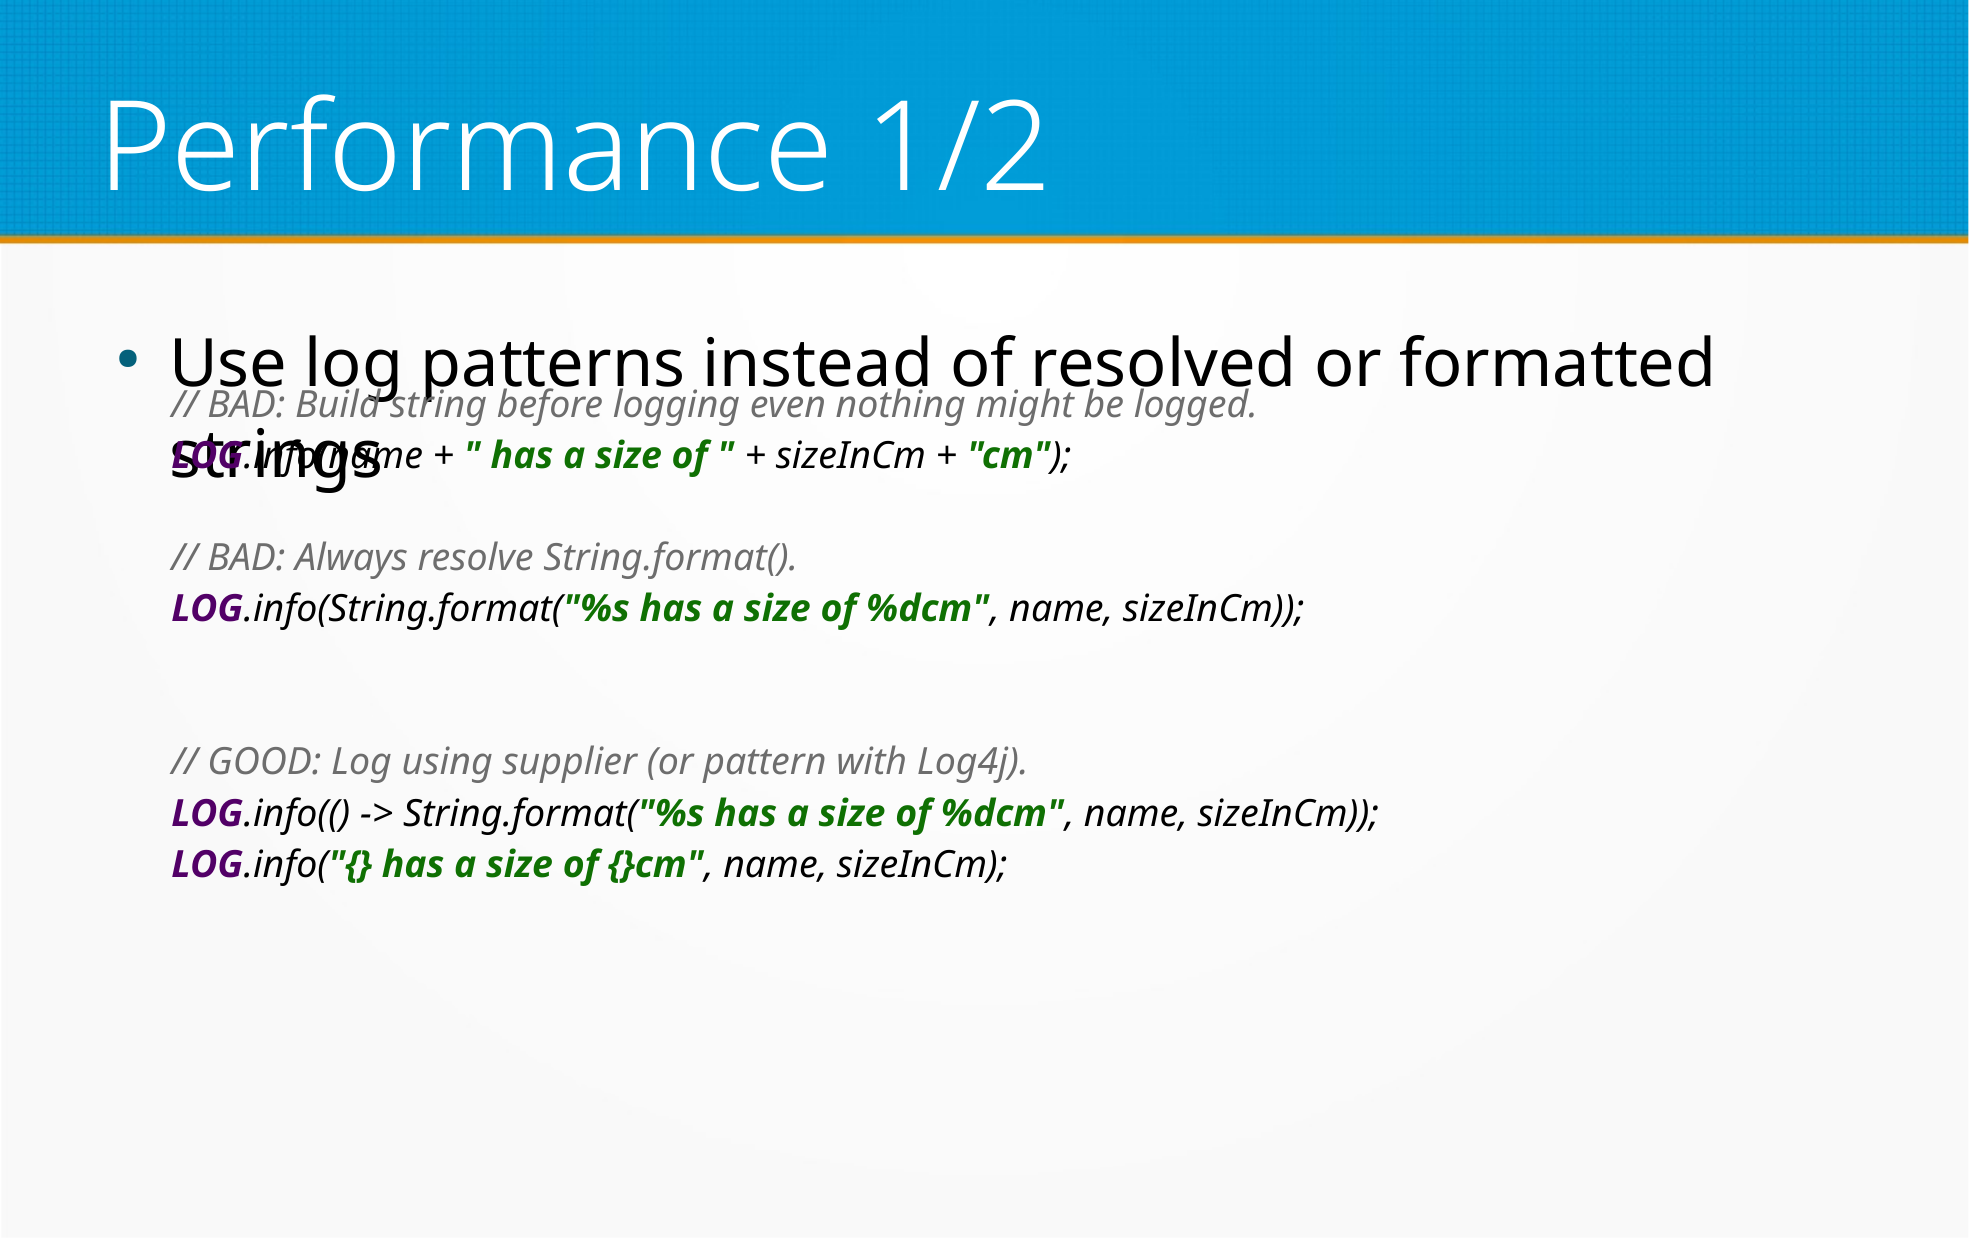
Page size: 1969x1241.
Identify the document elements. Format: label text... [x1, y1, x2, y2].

text_box // BAD: Build string before logging even nothing might be logged. LOG.info(name + " has a size of " + sizeInCm + "cm"); // BAD: Always resolve String.format(). LOG.info(String.format("%s has a size of %dcm", name, sizeInCm)); // GOOD: Log using supplier (or pattern with Log4j). LOG.info(() -> String.format("%s has a size of %dcm", name, sizeInCm)); LOG.info("{} has a size of {}cm", name, sizeInCm); [165, 409, 1843, 857]
picture [0, 233, 1969, 1241]
title Performance 1/2 [98, 19, 1870, 227]
list Use log patterns instead of resolved or formatted strings [98, 315, 1861, 1099]
